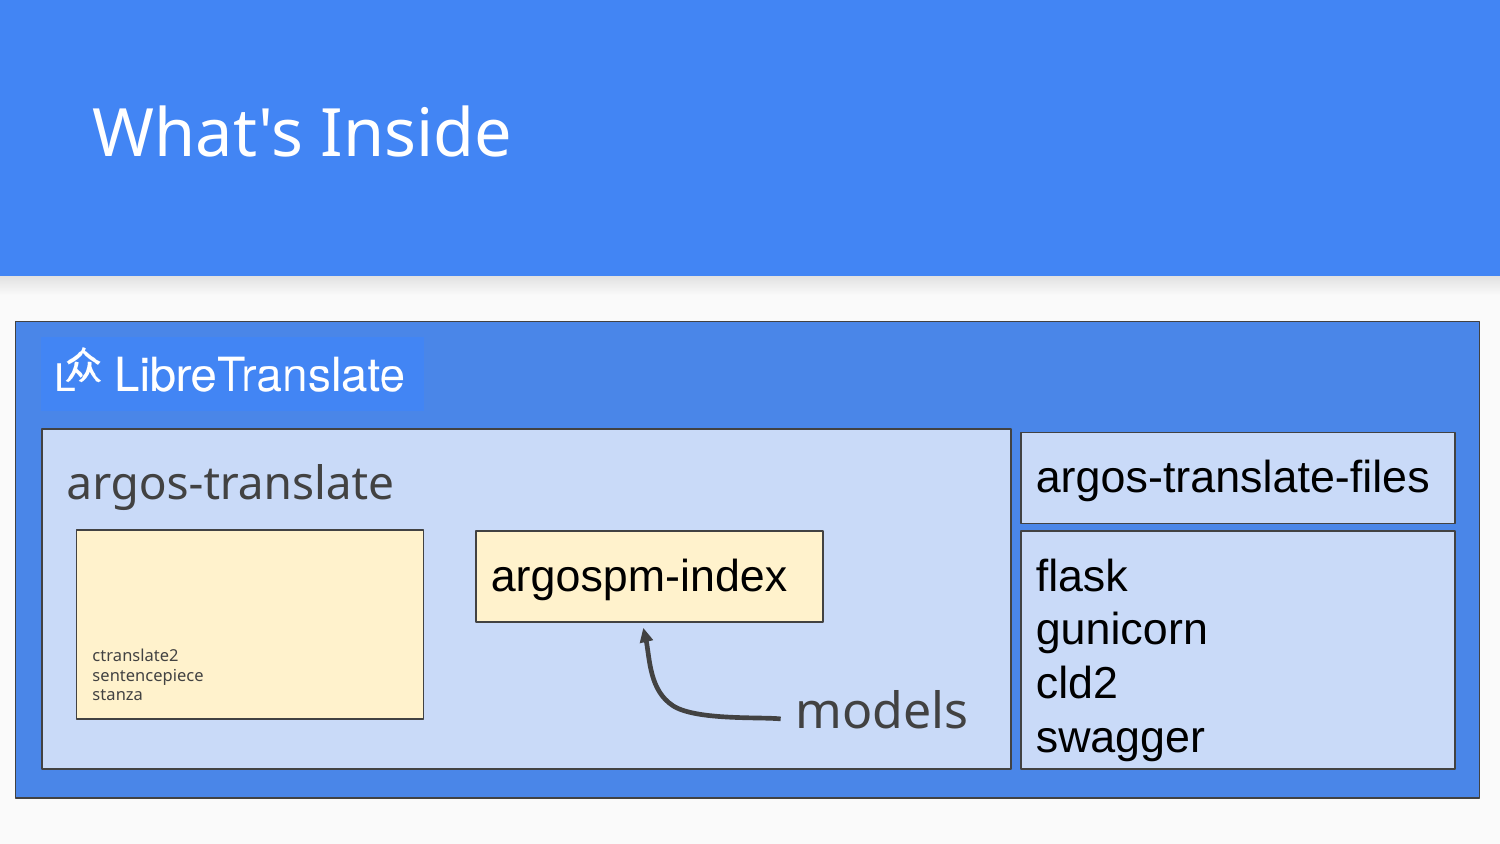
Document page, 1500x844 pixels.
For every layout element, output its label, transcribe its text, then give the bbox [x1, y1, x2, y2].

title models [780, 662, 1011, 754]
text_box flask gunicorn cld2 swagger [1020, 531, 1455, 770]
text_box argospm-index [475, 531, 823, 622]
title What's Inside [77, 58, 1427, 185]
picture [41, 337, 424, 411]
text_box argos-translate-files [1020, 432, 1455, 524]
text_box [15, 321, 1480, 798]
title argos-translate [51, 432, 424, 524]
title ctranslate2 sentencepiece stanza [77, 628, 450, 719]
